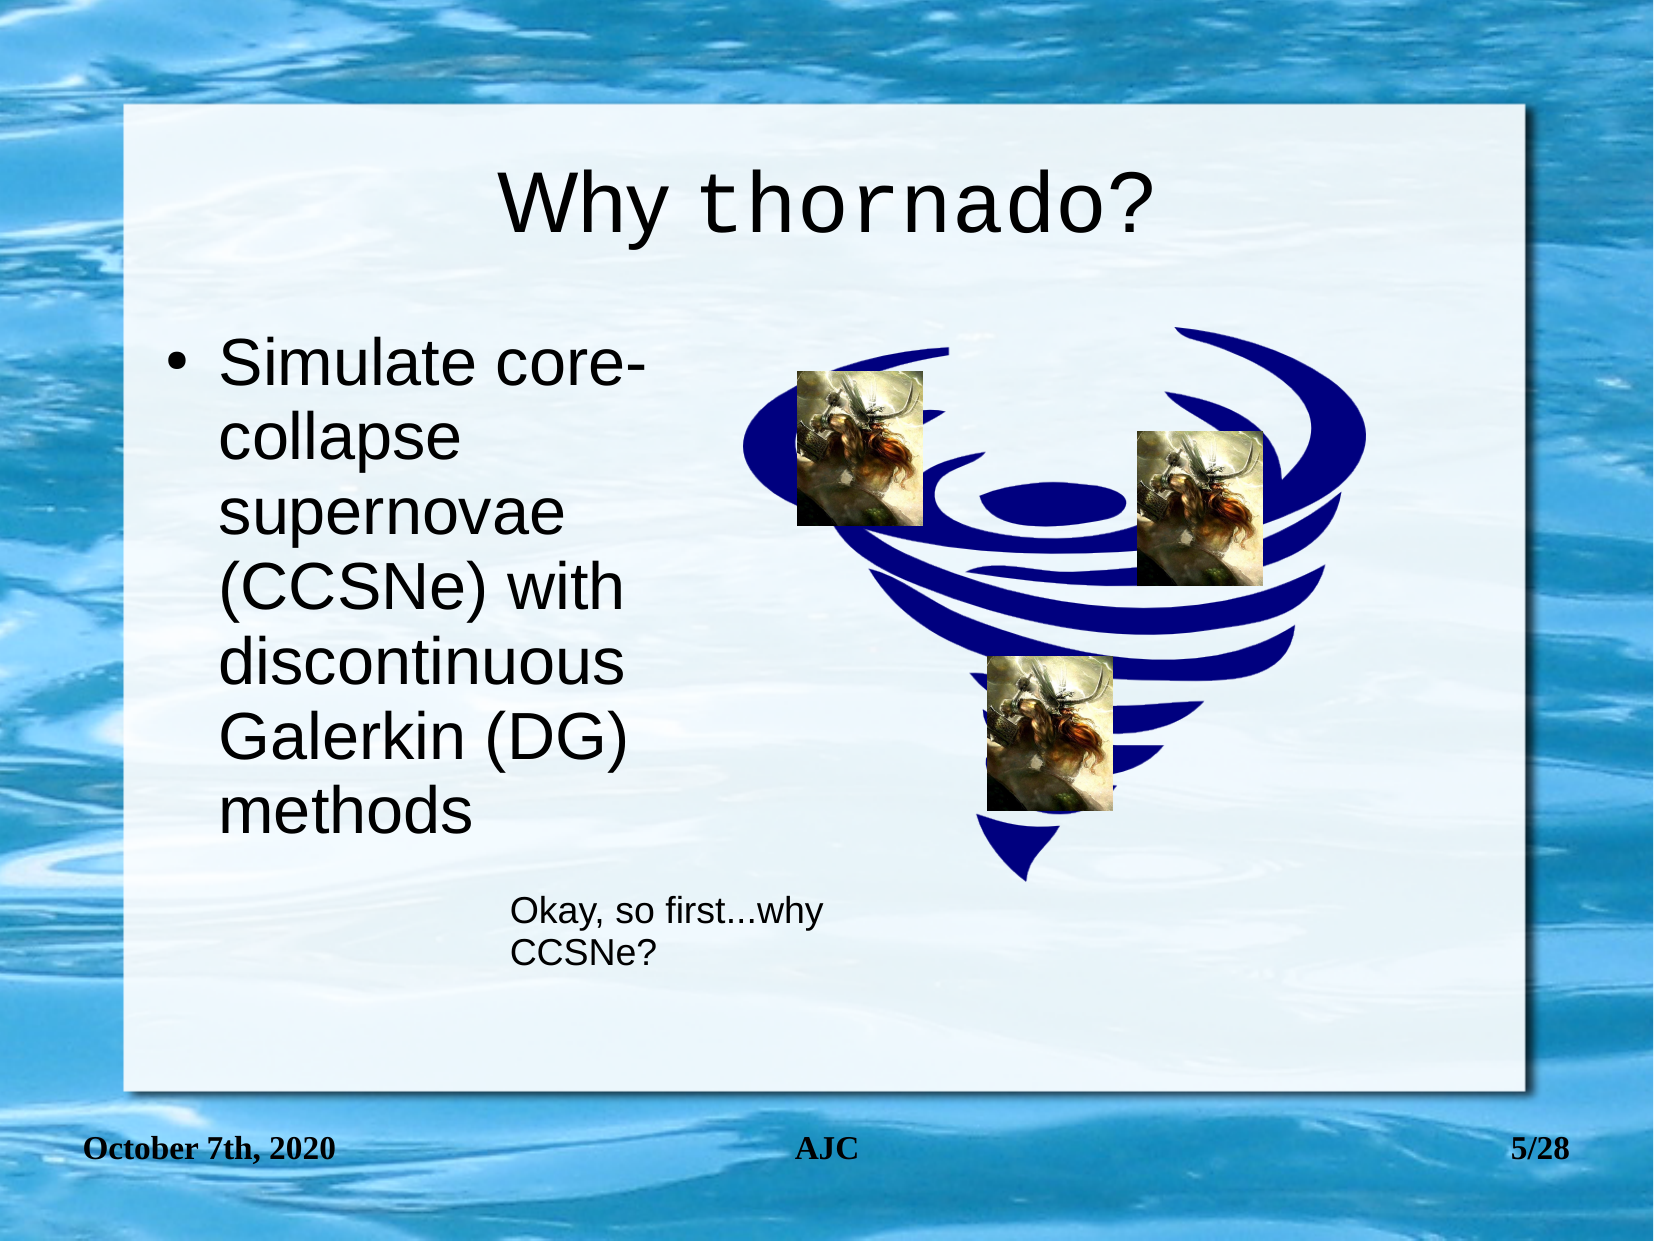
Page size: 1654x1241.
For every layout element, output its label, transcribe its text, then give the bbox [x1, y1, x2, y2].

picture [0, 0, 1654, 1241]
text_box Okay, so first...why CCSNe? [495, 881, 856, 994]
title Why thornado? [147, 118, 1506, 296]
list Simulate core-collapse supernovae (CCSNe) with discontinuous Galerkin (DG) methods [147, 324, 826, 1064]
